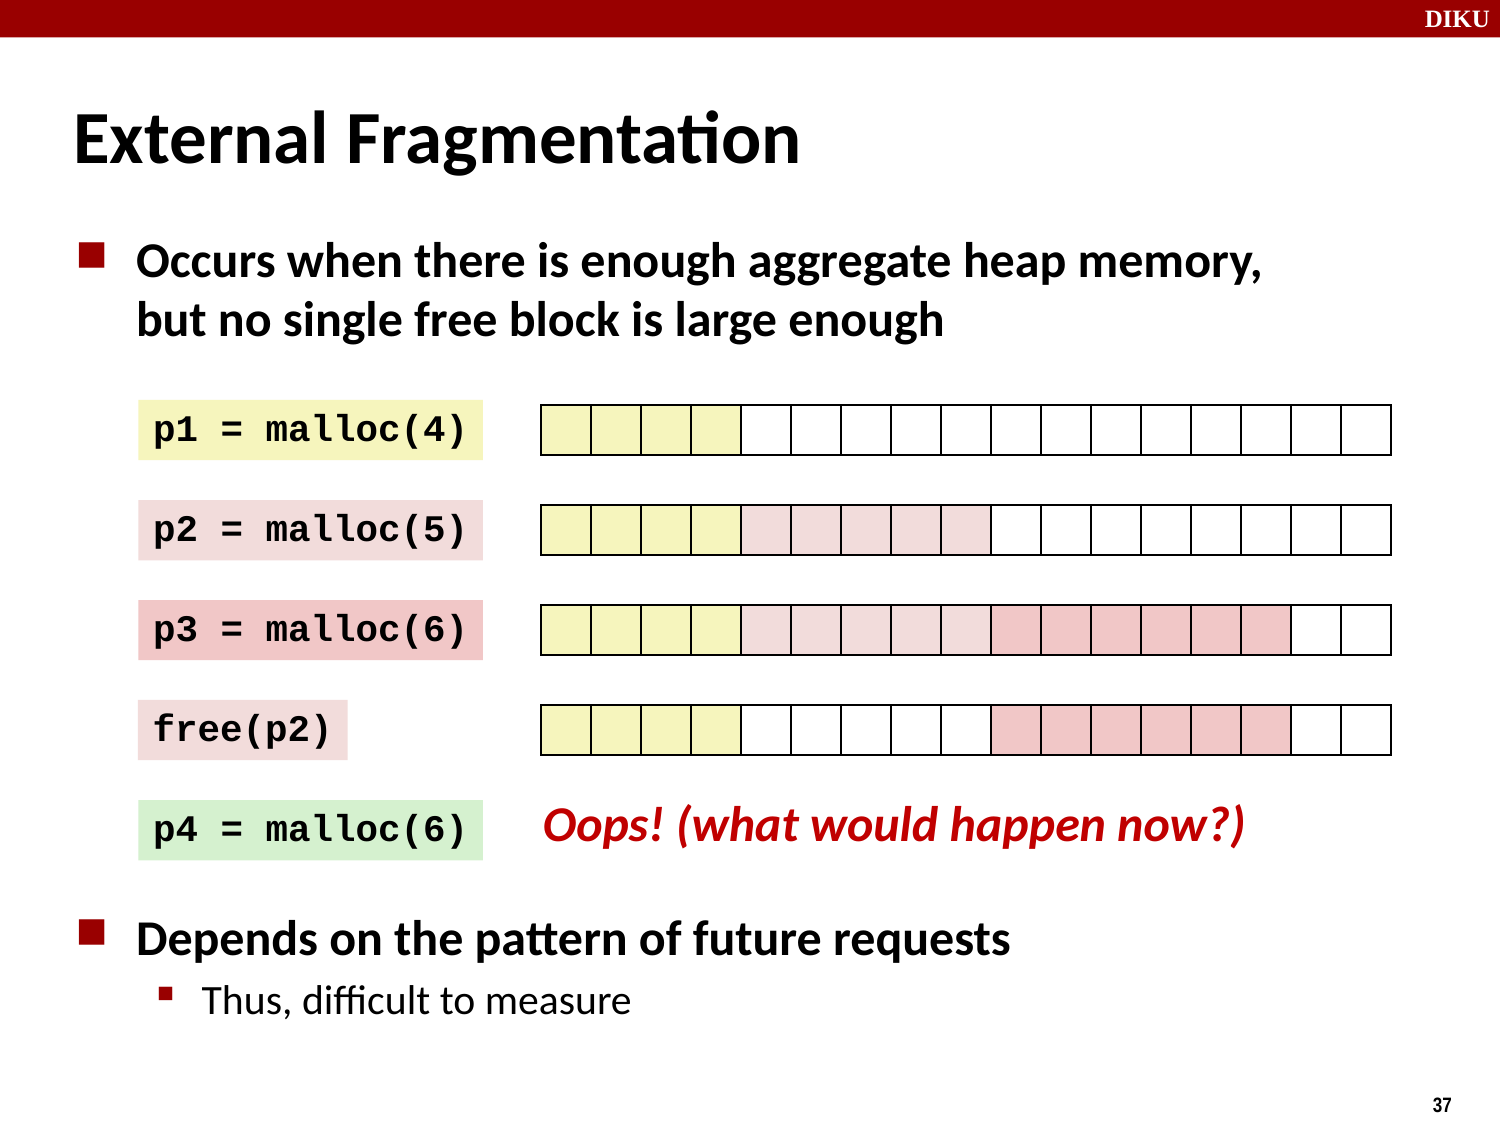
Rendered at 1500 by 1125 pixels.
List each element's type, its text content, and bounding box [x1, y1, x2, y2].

text_box free(p2) [137, 699, 348, 761]
text_box p3 = malloc(6) [138, 600, 483, 661]
text_box [540, 705, 1391, 756]
text_box p4 = malloc(6) [138, 800, 483, 861]
text_box Oops! (what would happen now?) [528, 784, 1262, 860]
text_box External Fragmentation [58, 71, 1304, 197]
text_box [540, 405, 1391, 456]
text_box [540, 505, 1391, 556]
text_box Occurs when there is enough aggregate heap memory, but no single free block is large enough Depends on the pattern of future requests Thus, difficult to measure [65, 223, 1361, 1039]
text_box p2 = malloc(5) [138, 500, 483, 561]
text_box [540, 605, 1391, 656]
text_box p1 = malloc(4) [138, 399, 483, 461]
